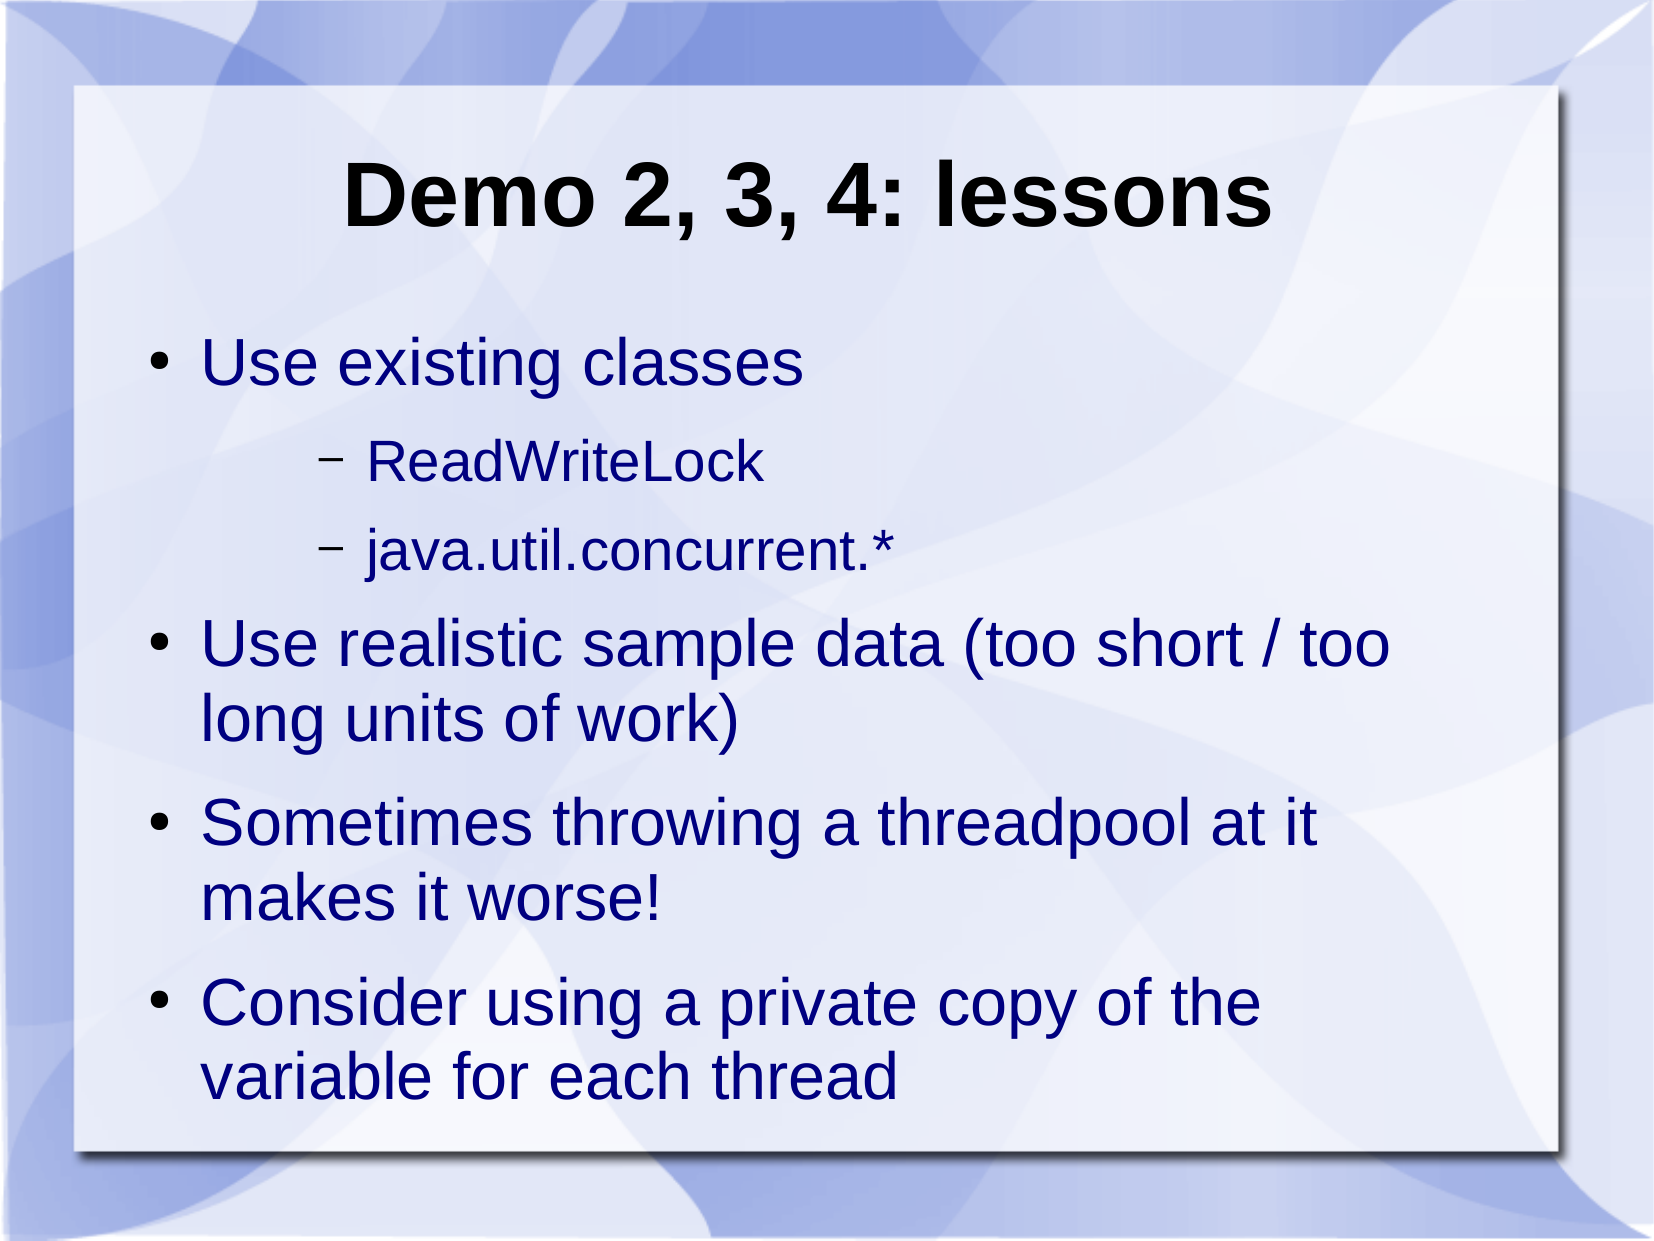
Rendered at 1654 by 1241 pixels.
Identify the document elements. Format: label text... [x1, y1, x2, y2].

title Demo 2, 3, 4: lessons [82, 98, 1536, 291]
list Use existing classes ReadWriteLock java.util.concurrent.* Use realistic sample data (too short / too long units of work) Sometimes throwing a threadpool at it makes it worse! Consider using a private copy of the variable for each thread [129, 324, 1489, 1129]
picture [0, 0, 1654, 1241]
